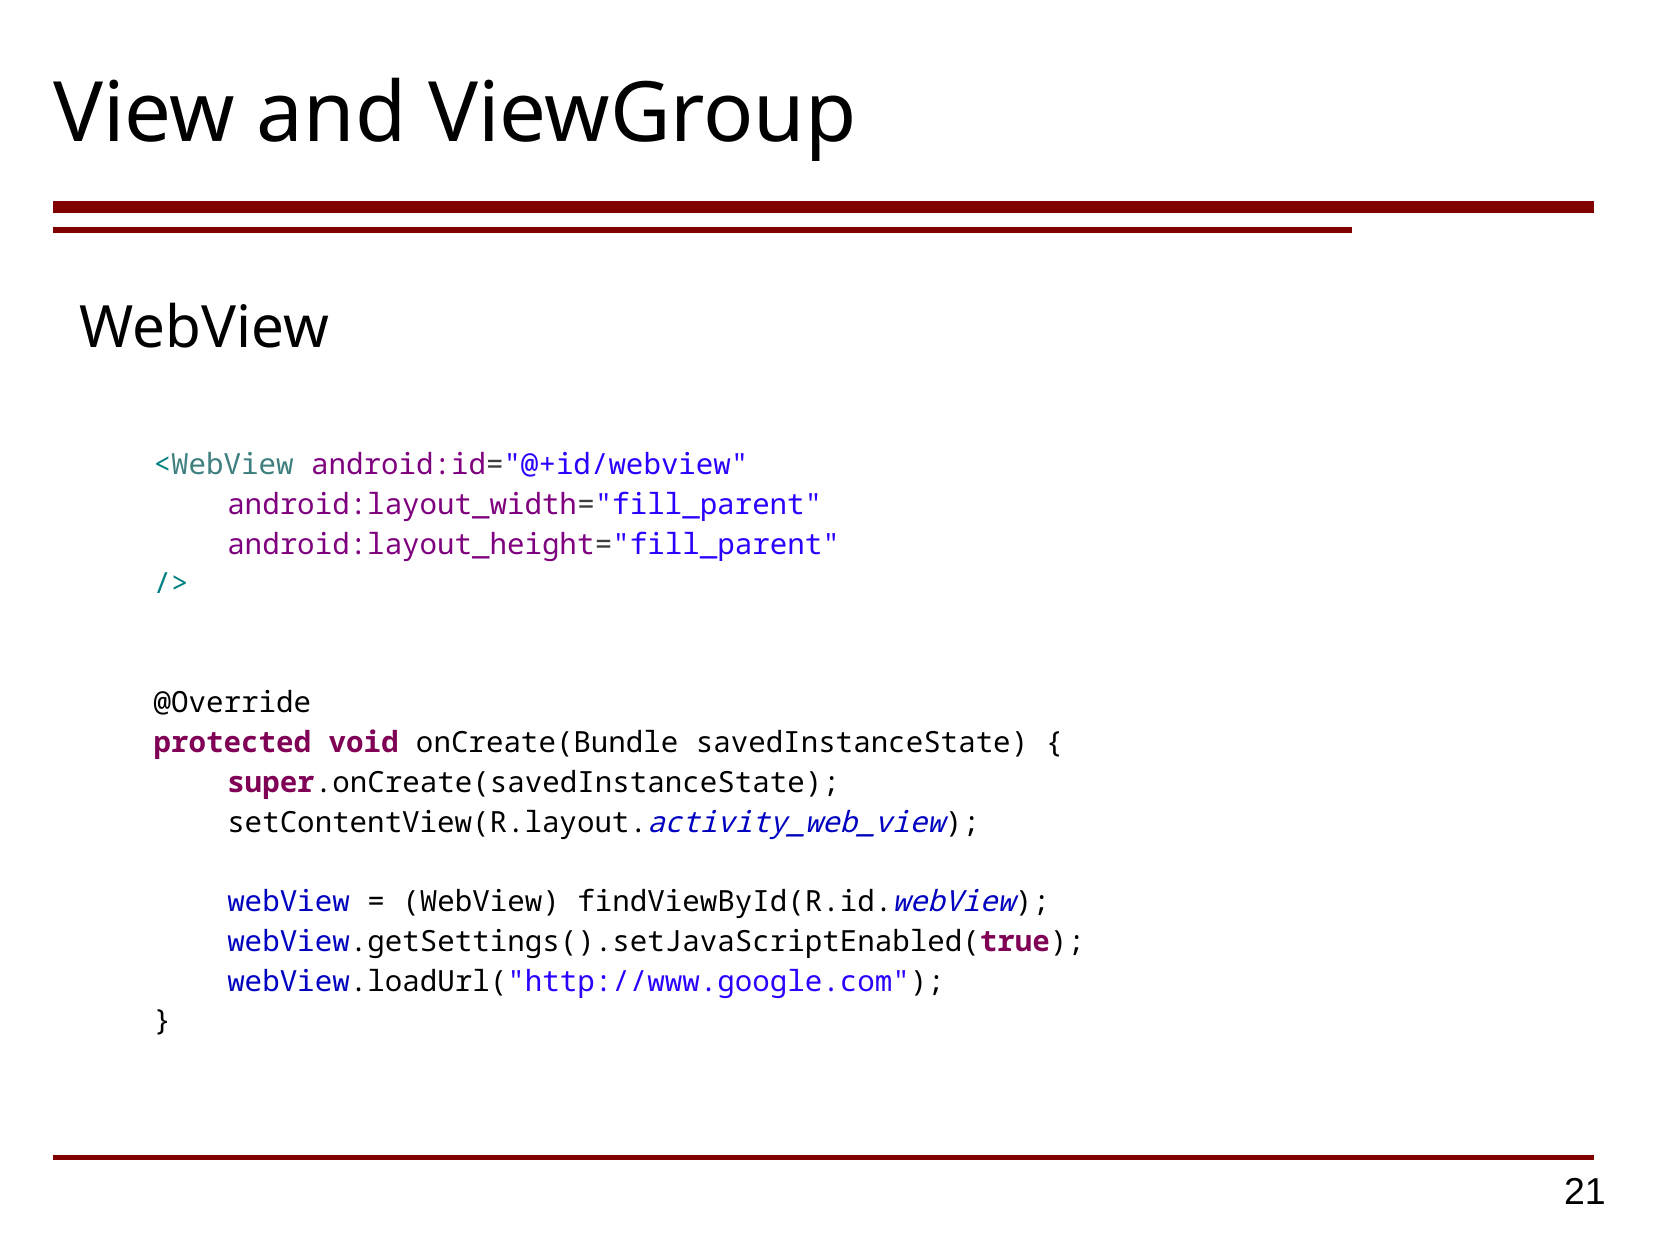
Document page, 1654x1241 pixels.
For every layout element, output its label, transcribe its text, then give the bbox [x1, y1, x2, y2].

text_box WebView <WebView android:id="@+id/webview" android:layout_width="fill_parent" android:layout_height="fill_parent" /> @Override protected void onCreate(Bundle savedInstanceState) { super.onCreate(savedInstanceState); setContentView(R.layout.activity_web_view); webView = (WebView) findViewById(R.id.webView); webView.getSettings().setJavaScriptEnabled(true); webView.loadUrl("http://www.google.com"); } [64, 277, 1100, 1001]
subtitle View and ViewGroup [53, 48, 1542, 172]
text_box <número> [35, 1163, 1654, 1221]
